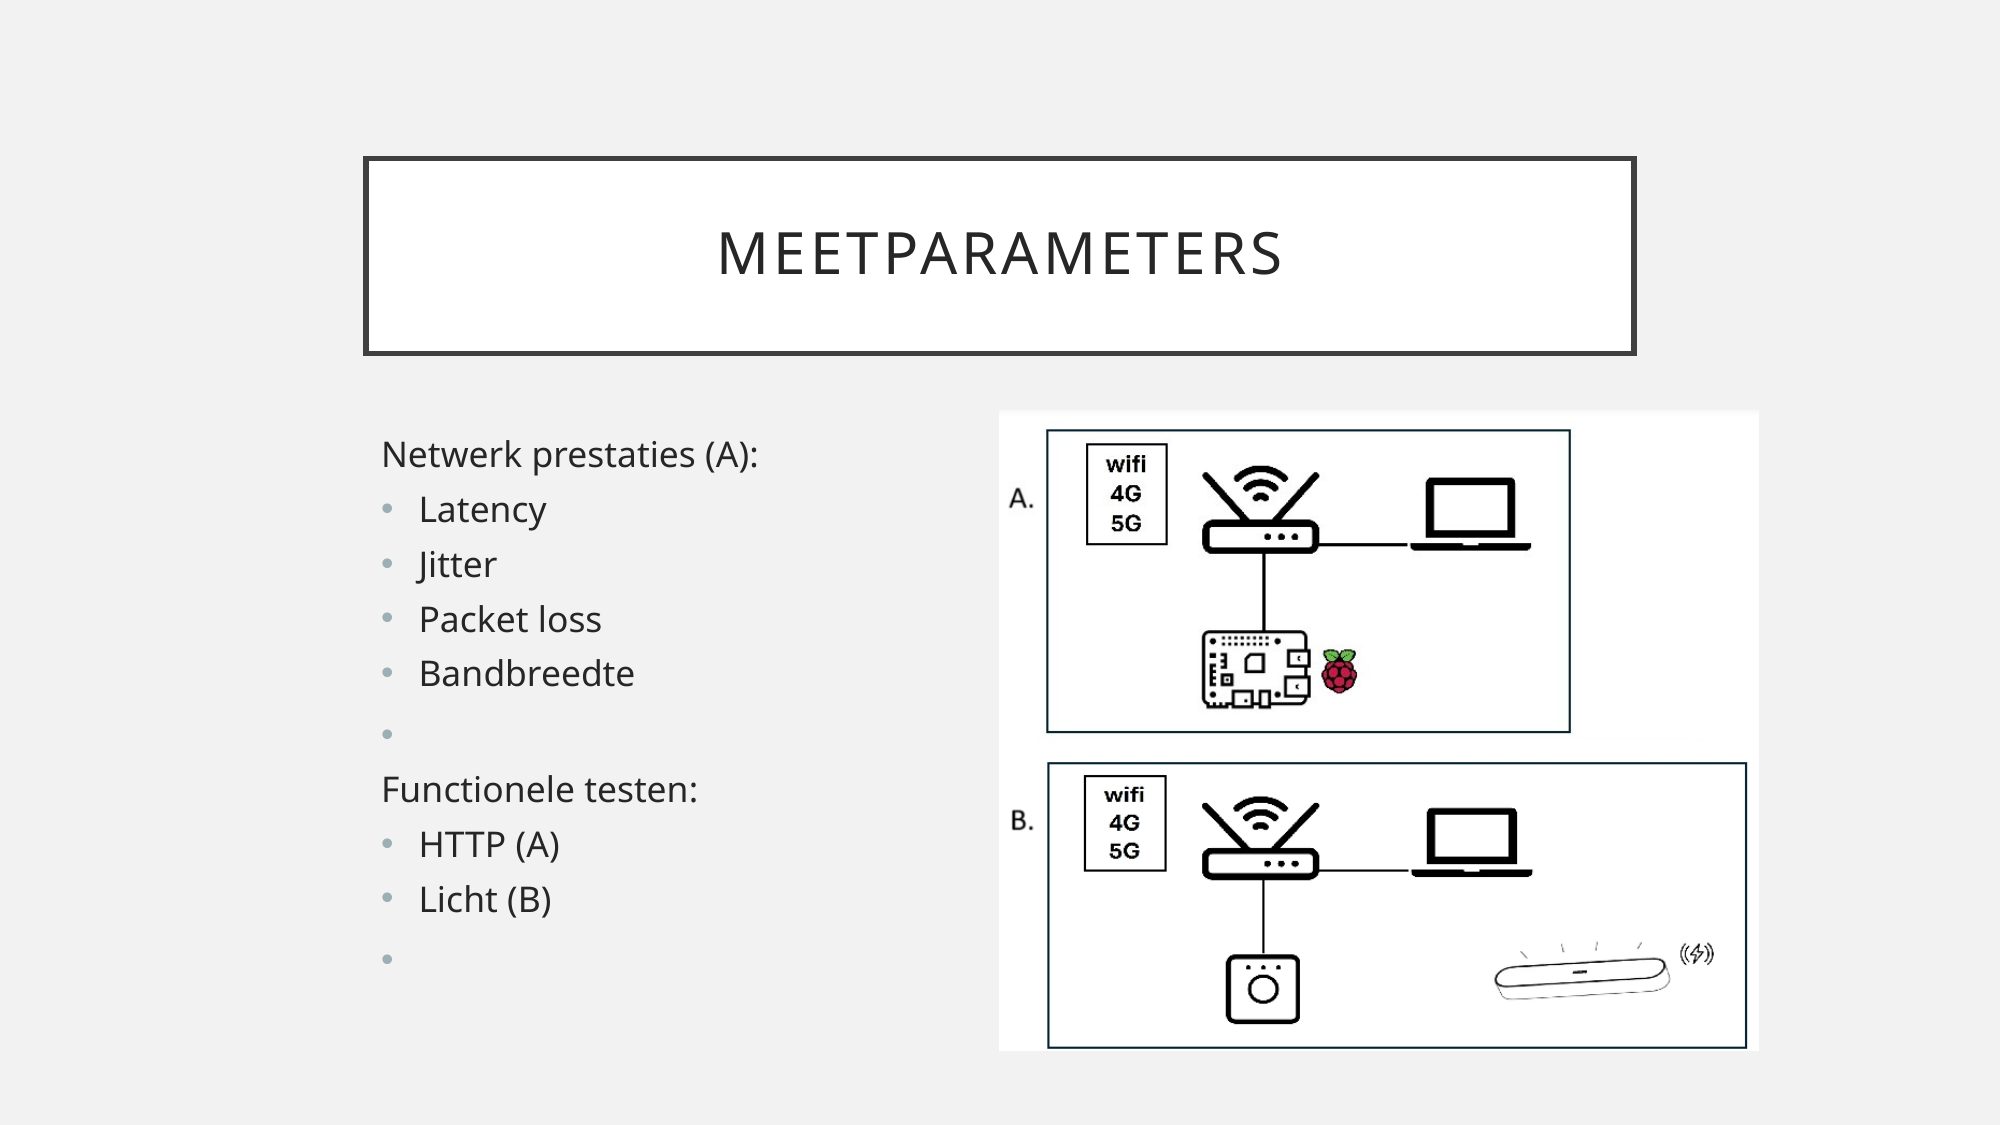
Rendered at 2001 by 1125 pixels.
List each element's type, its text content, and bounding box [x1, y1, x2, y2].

picture [999, 410, 1759, 1051]
title meetparameters [366, 158, 1634, 354]
list Netwerk prestaties (A): Latency Jitter Packet loss Bandbreedte Functionele testen: HTTP (A) Licht (B) [366, 432, 999, 942]
